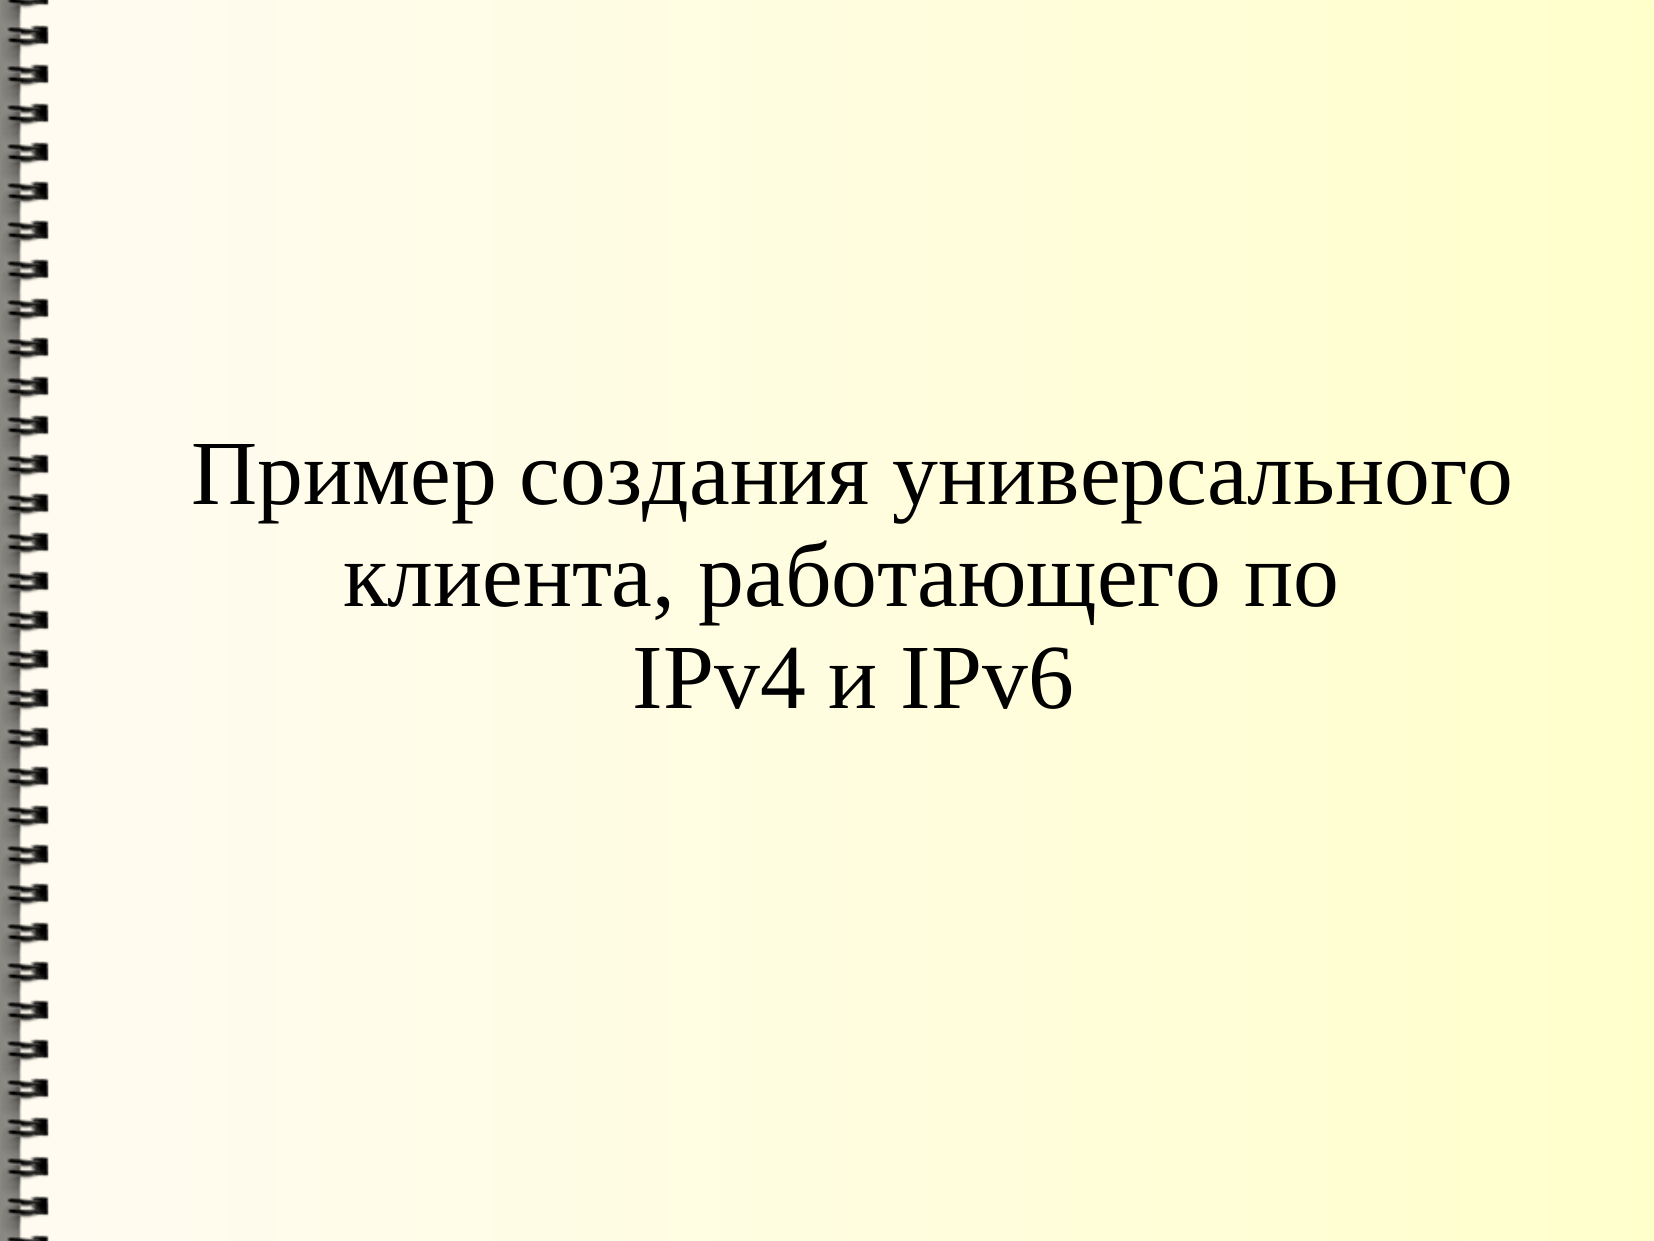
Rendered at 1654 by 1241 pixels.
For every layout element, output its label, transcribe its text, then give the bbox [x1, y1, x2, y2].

picture [0, 0, 1654, 1241]
title Пример создания универсального клиента, работающего по IPv4 и IPv6 [147, 423, 1560, 728]
